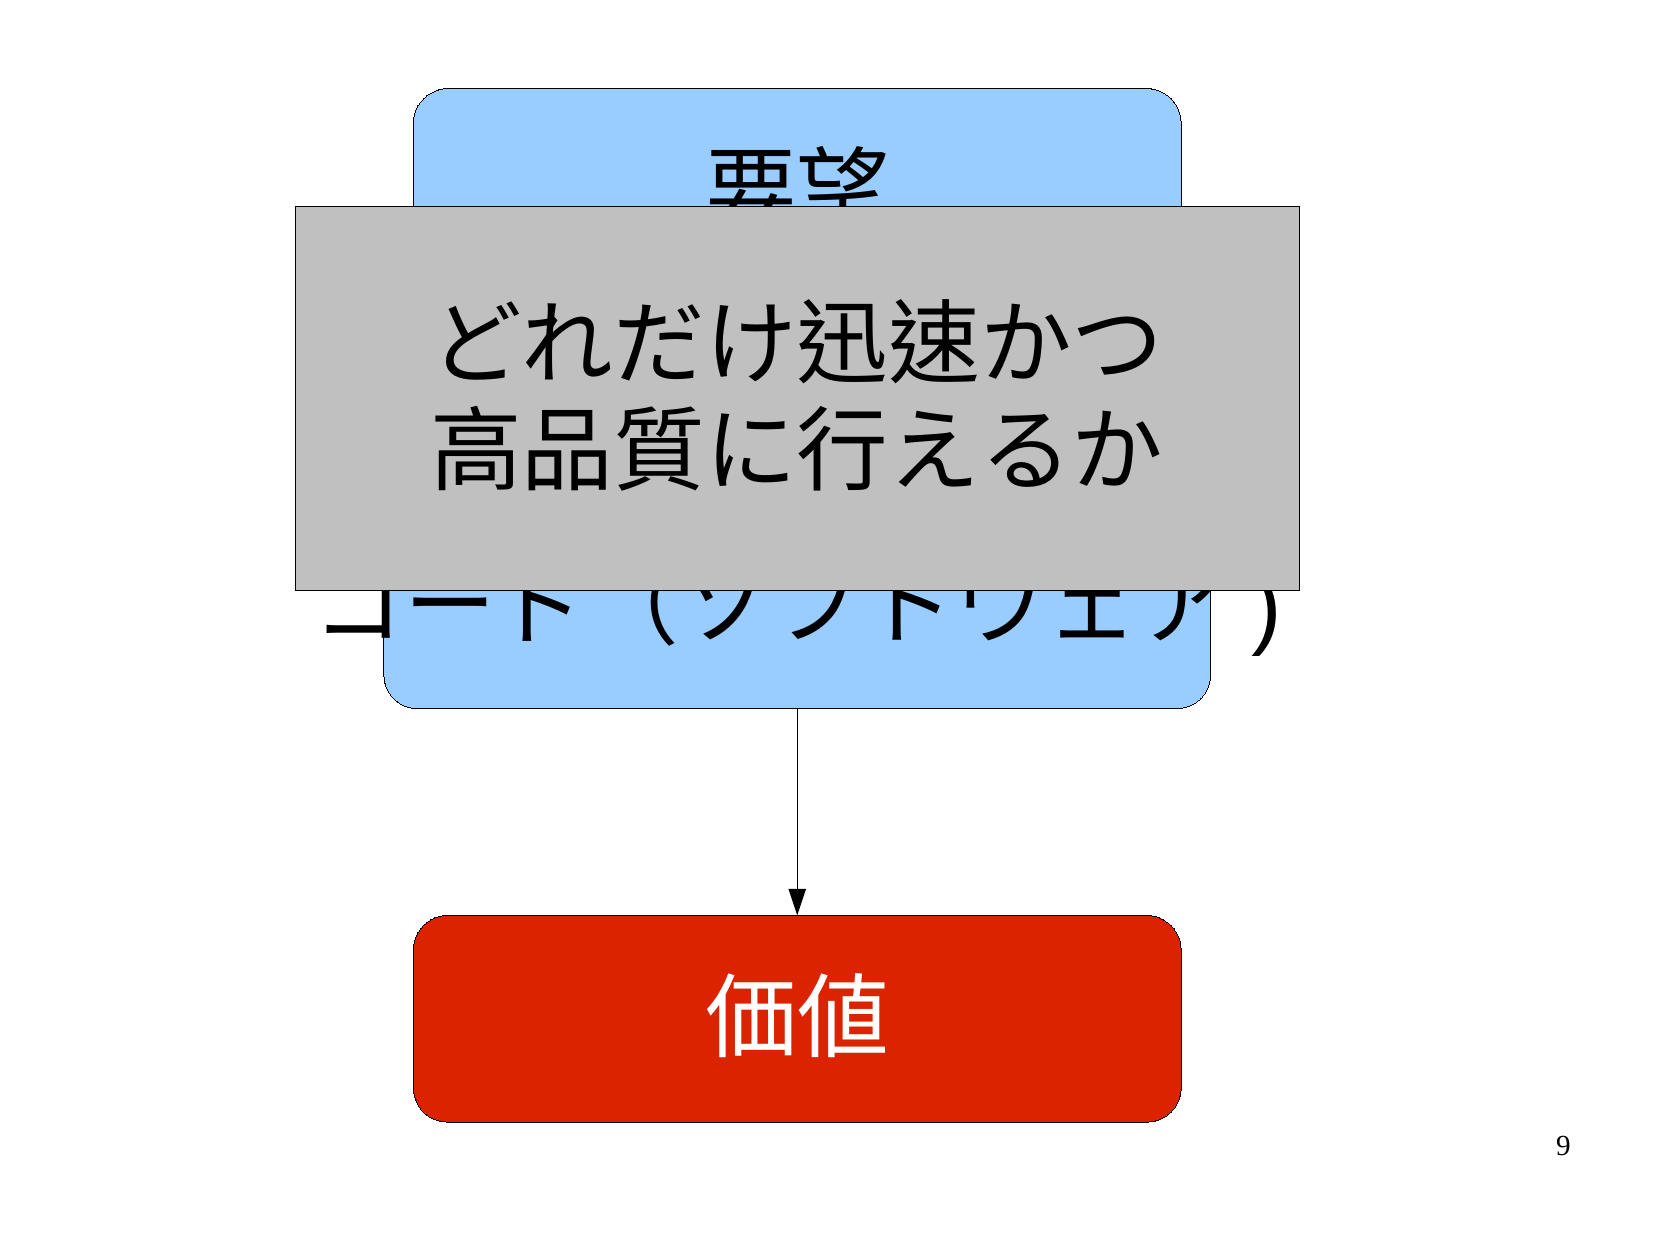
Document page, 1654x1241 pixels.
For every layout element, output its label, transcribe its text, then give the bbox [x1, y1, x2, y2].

text_box どれだけ迅速かつ 高品質に行えるか [295, 206, 1300, 591]
text_box コード（ソフトウェア) [383, 591, 1211, 709]
text_box 要望 [413, 88, 1182, 206]
text_box 価値 [413, 915, 1182, 1123]
